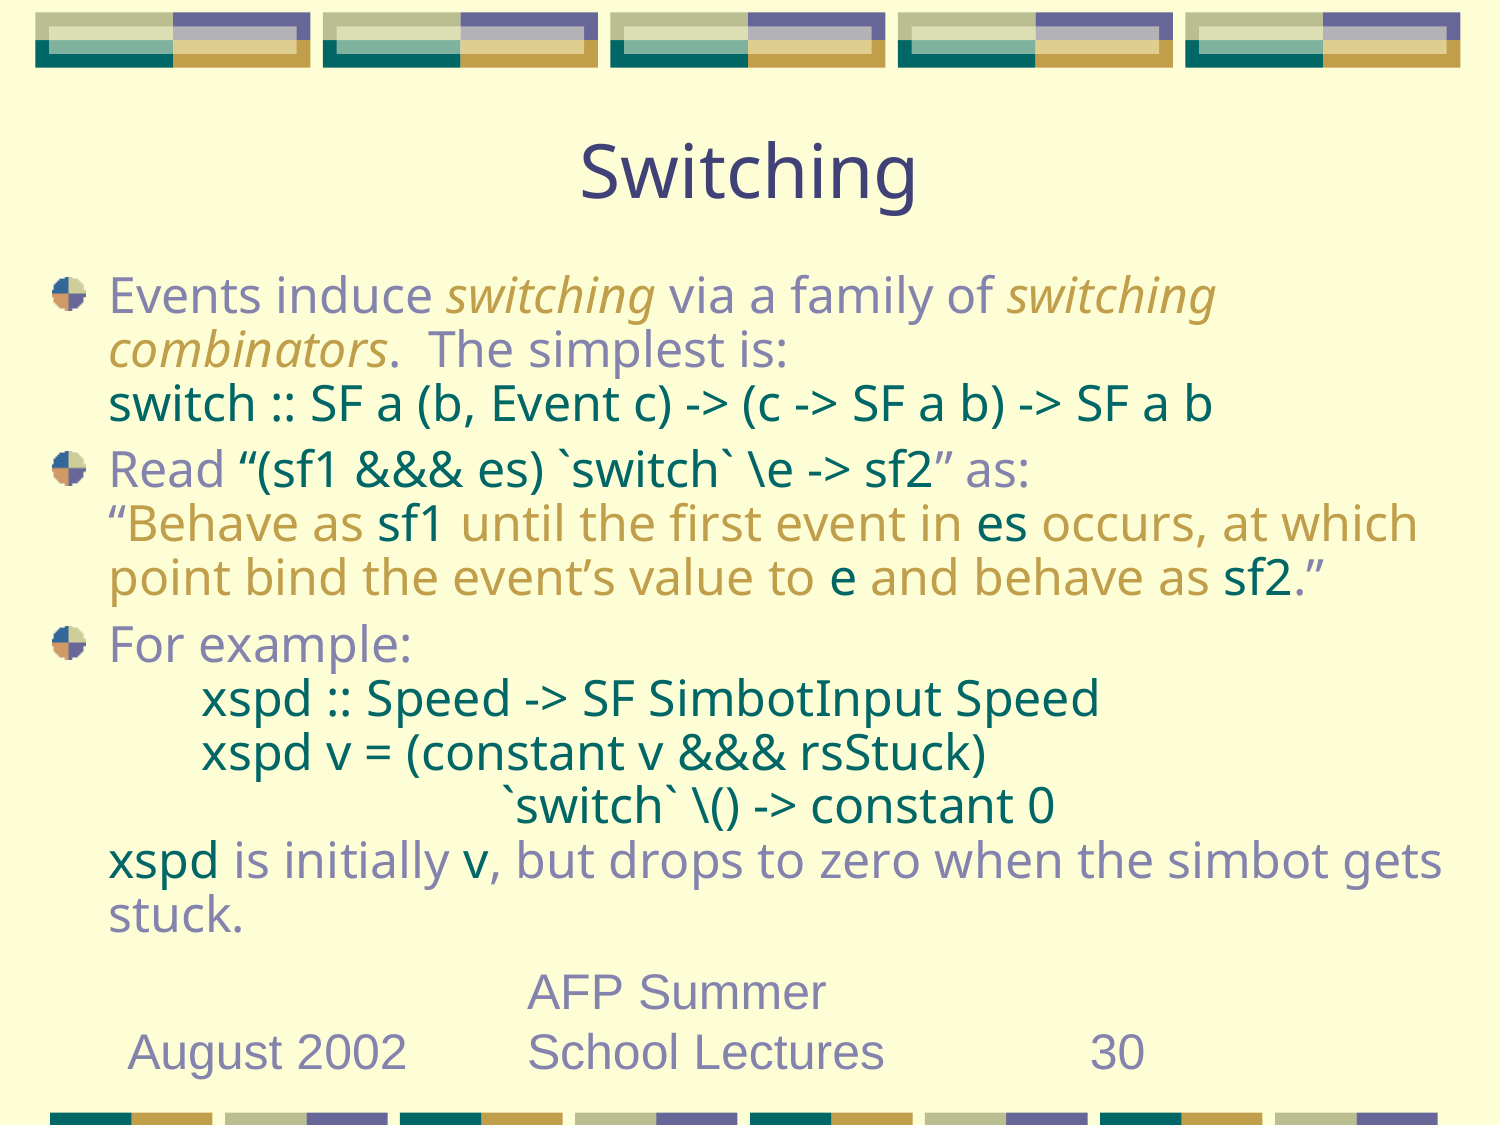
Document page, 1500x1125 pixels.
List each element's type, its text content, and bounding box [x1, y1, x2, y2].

title Switching [112, 99, 1388, 238]
list Events induce switching via a family of switching combinators. The simplest is: switch :: SF a (b, Event c) -> (c -> SF a b) -> SF a b Read “(sf1 &&& es) `switch` \e -> sf2” as: “Behave as sf1 until the first event in es occurs, at which point bind the event’s value to e and behave as sf2.” For example: xspd :: Speed -> SF SimbotInput Speed xspd v = (constant v &&& rsStuck) `switch` \() -> constant 0 xspd is initially v, but drops to zero when the simbot gets stuck. [37, 262, 1463, 1001]
